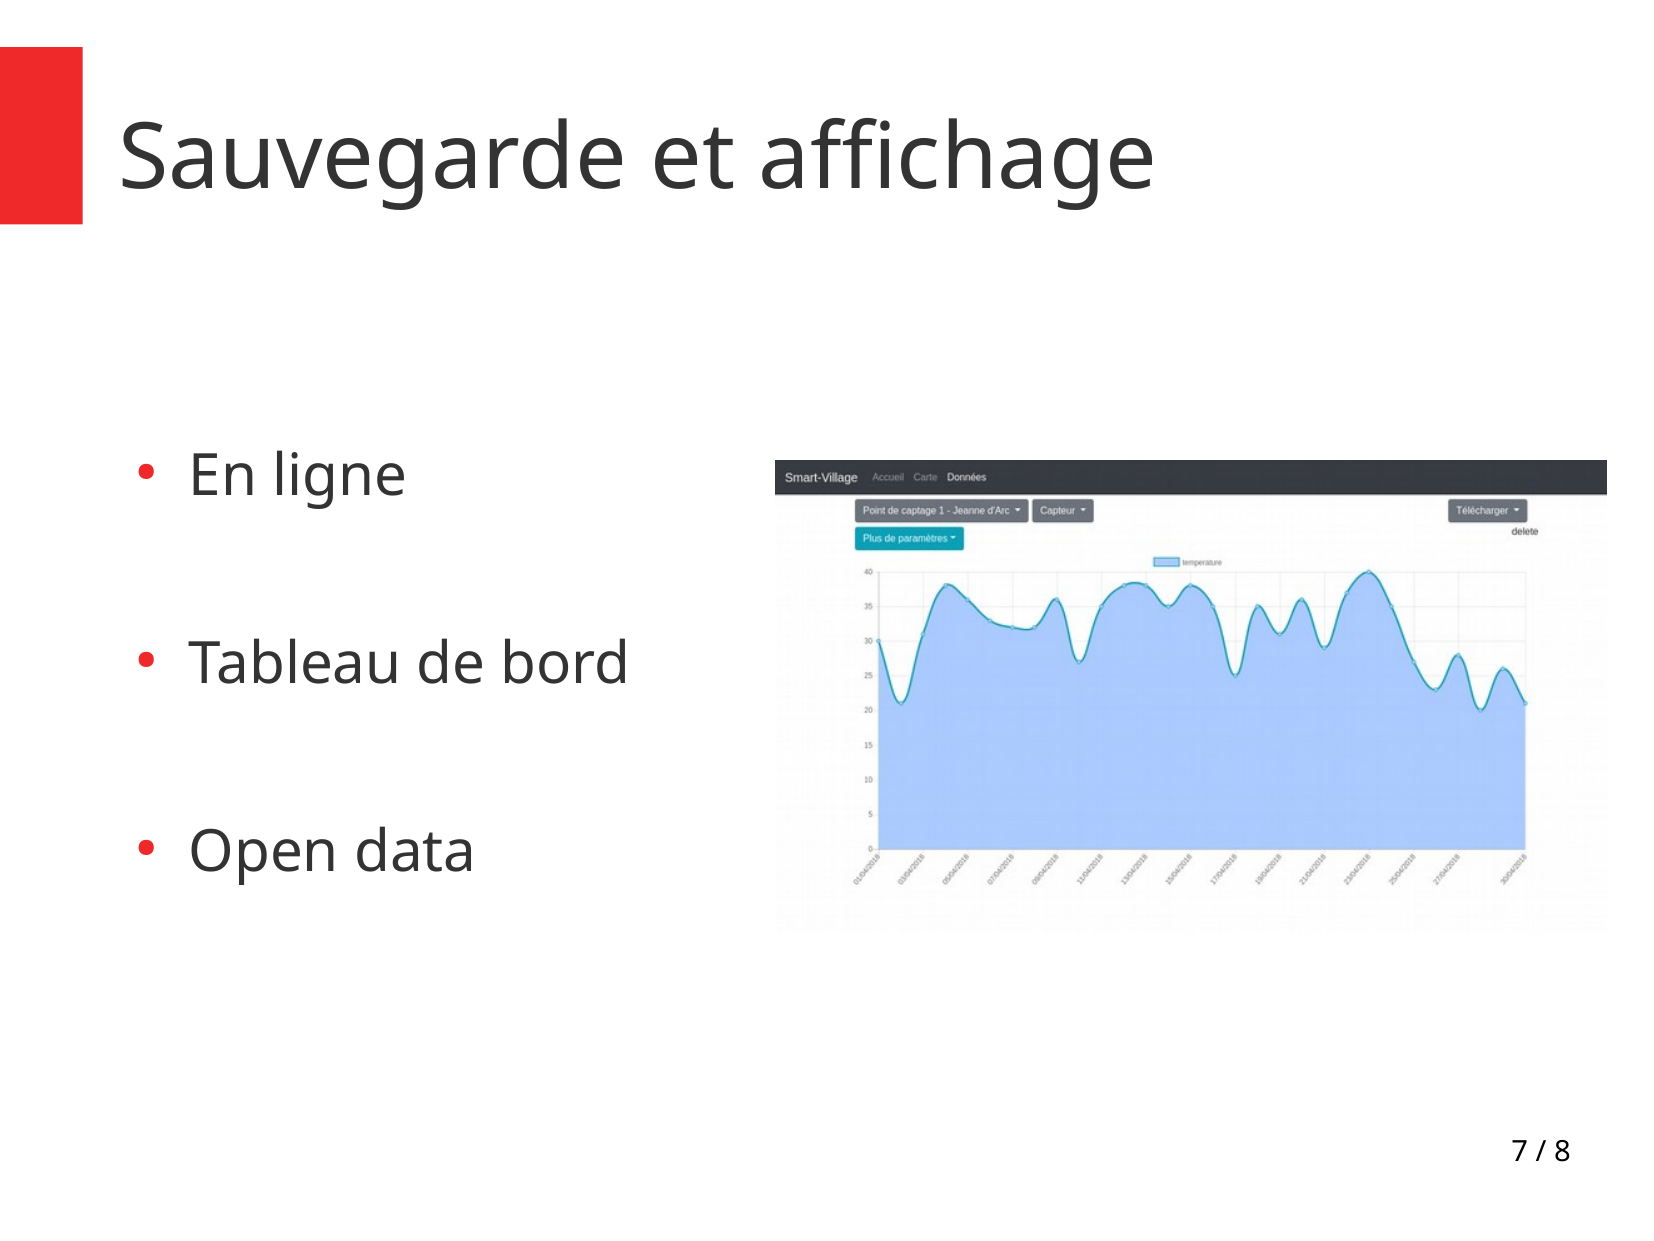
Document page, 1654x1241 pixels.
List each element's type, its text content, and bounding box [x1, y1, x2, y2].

picture [775, 460, 1607, 934]
title Sauvegarde et affichage [118, 49, 1571, 257]
list En ligne Tableau de bord Open data [118, 354, 1536, 1074]
